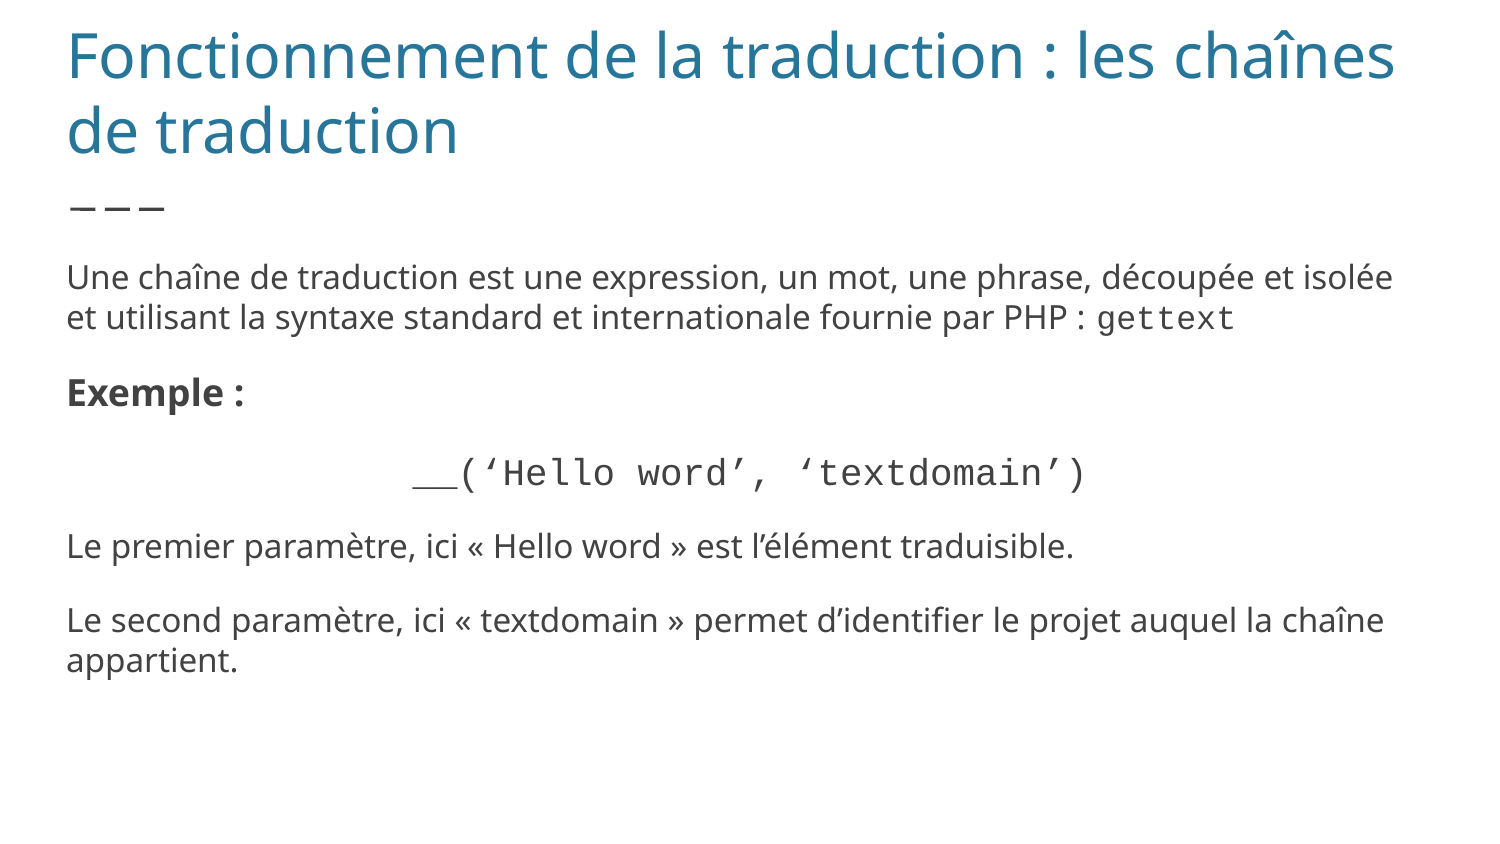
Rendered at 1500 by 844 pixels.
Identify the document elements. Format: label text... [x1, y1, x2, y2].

title Fonctionnement de la traduction : les chaînes de traduction [51, 61, 1449, 182]
list Une chaîne de traduction est une expression, un mot, une phrase, découpée et isolée et utilisant la syntaxe standard et internationale fournie par PHP : gettext Exemple : __(‘Hello word’, ‘textdomain’) Le premier paramètre, ici « Hello word » est l’élément traduisible. Le second paramètre, ici « textdomain » permet d’identifier le projet auquel la chaîne appartient. [51, 240, 1449, 750]
